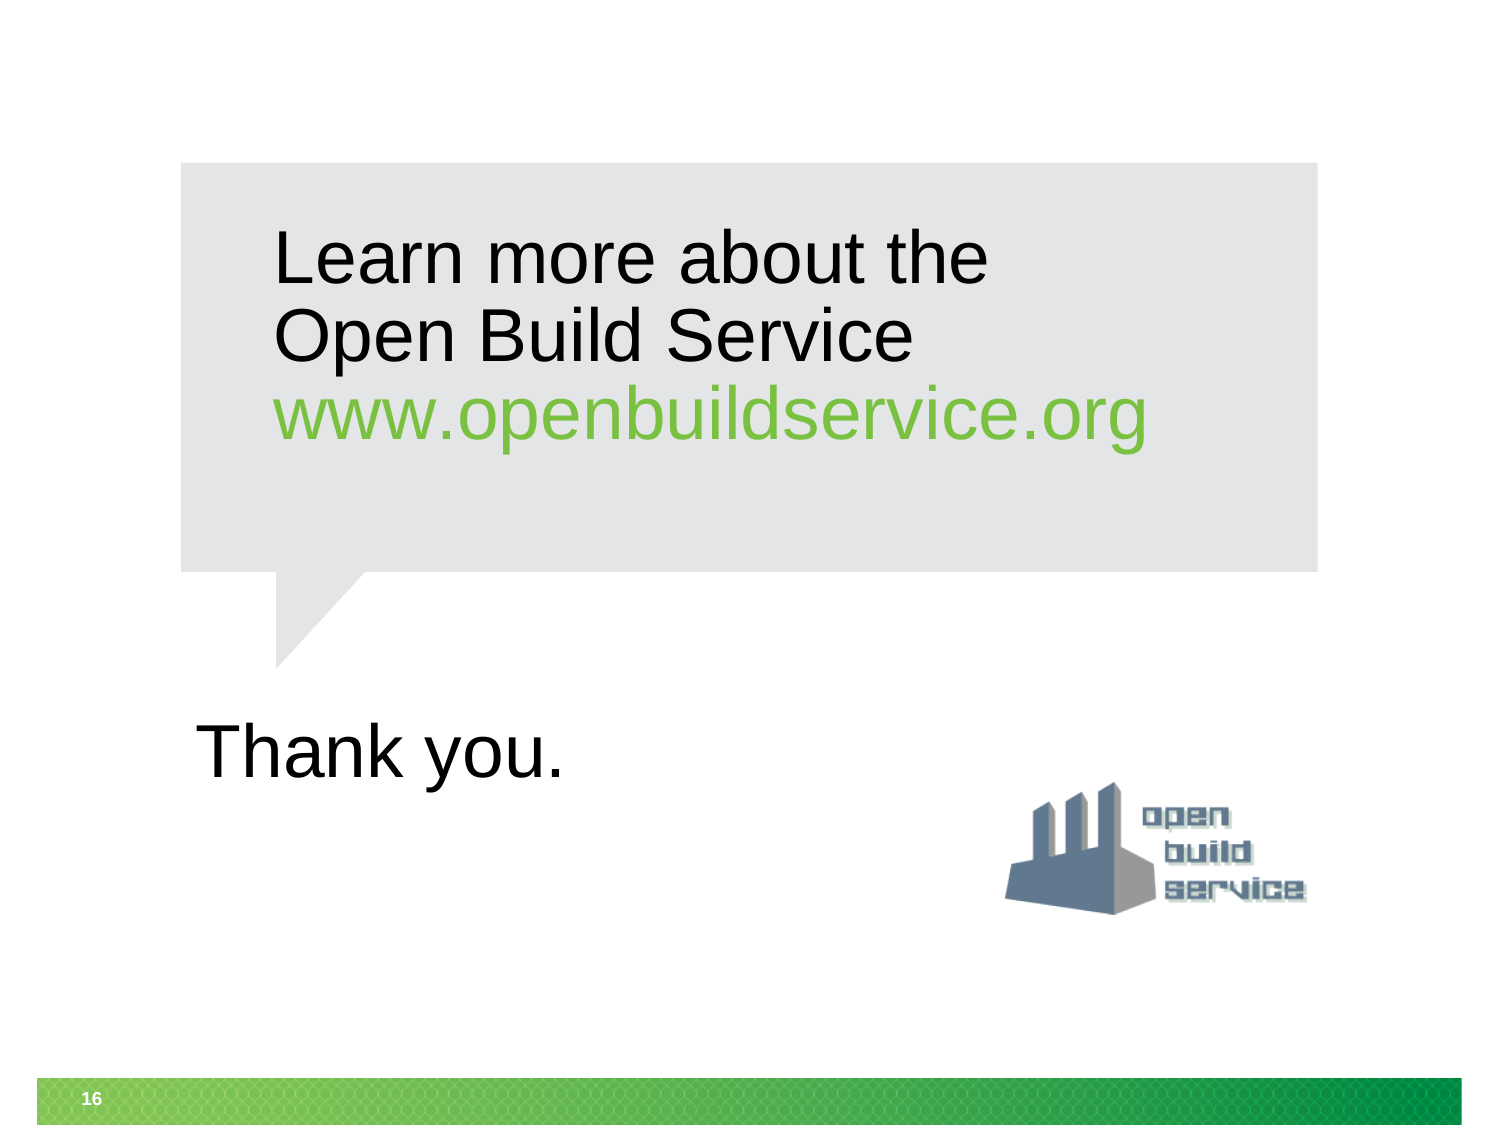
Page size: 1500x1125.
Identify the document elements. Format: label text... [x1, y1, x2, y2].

picture [37, 1078, 1462, 1125]
text_box Learn more about the Open Build Service www.openbuildservice.org [259, 213, 1334, 463]
picture [1005, 782, 1307, 915]
